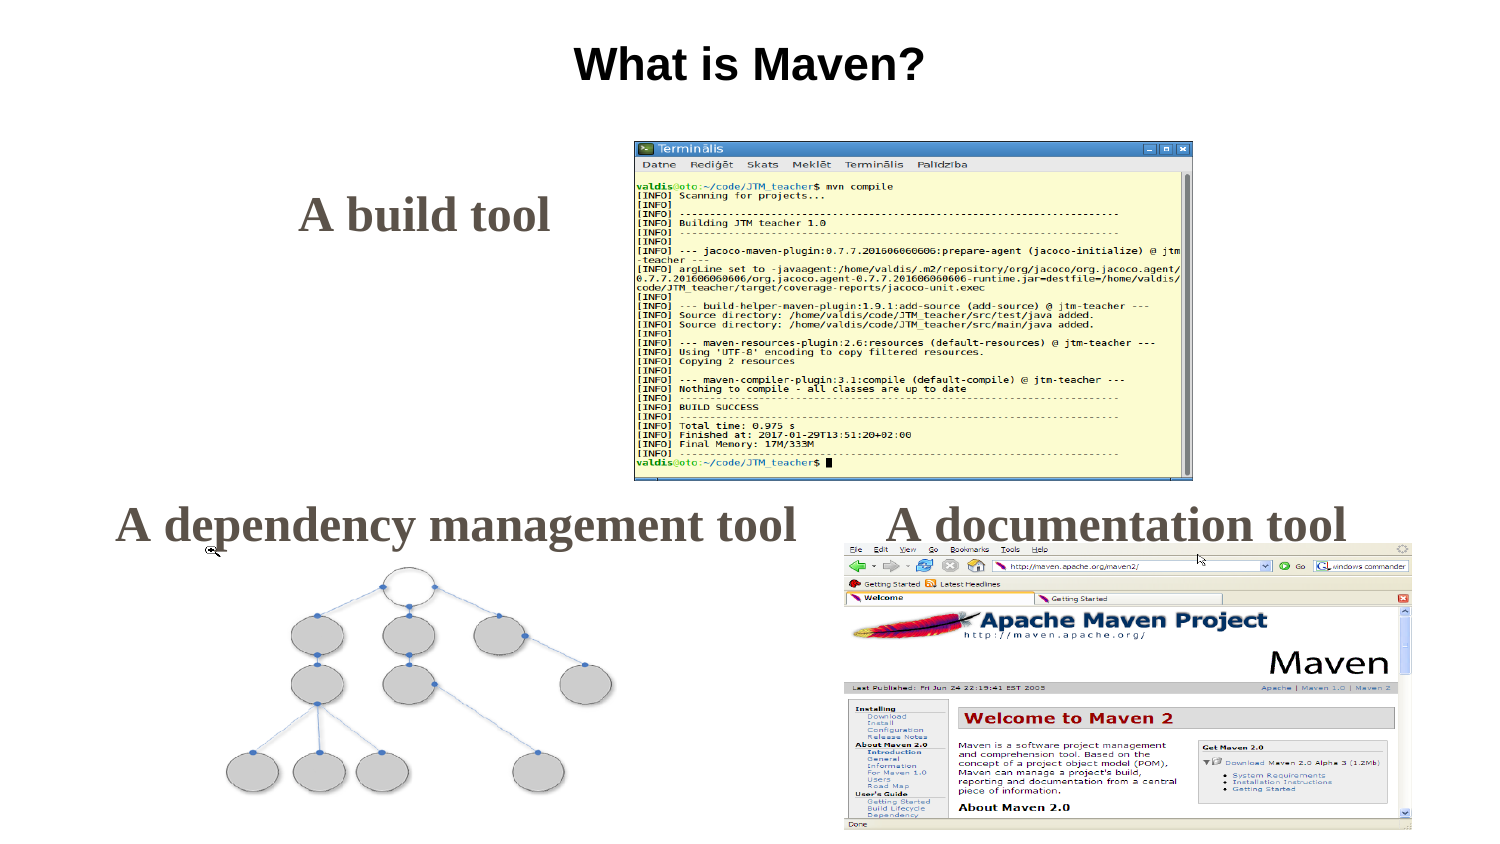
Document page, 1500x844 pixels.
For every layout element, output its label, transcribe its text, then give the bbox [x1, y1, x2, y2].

picture [844, 543, 1412, 830]
picture [204, 560, 644, 817]
picture [634, 141, 1193, 481]
text_box A dependency management tool [100, 483, 833, 560]
title What is Maven? [75, 33, 1425, 98]
text_box A build tool [283, 173, 591, 250]
text_box A documentation tool [833, 483, 1400, 560]
